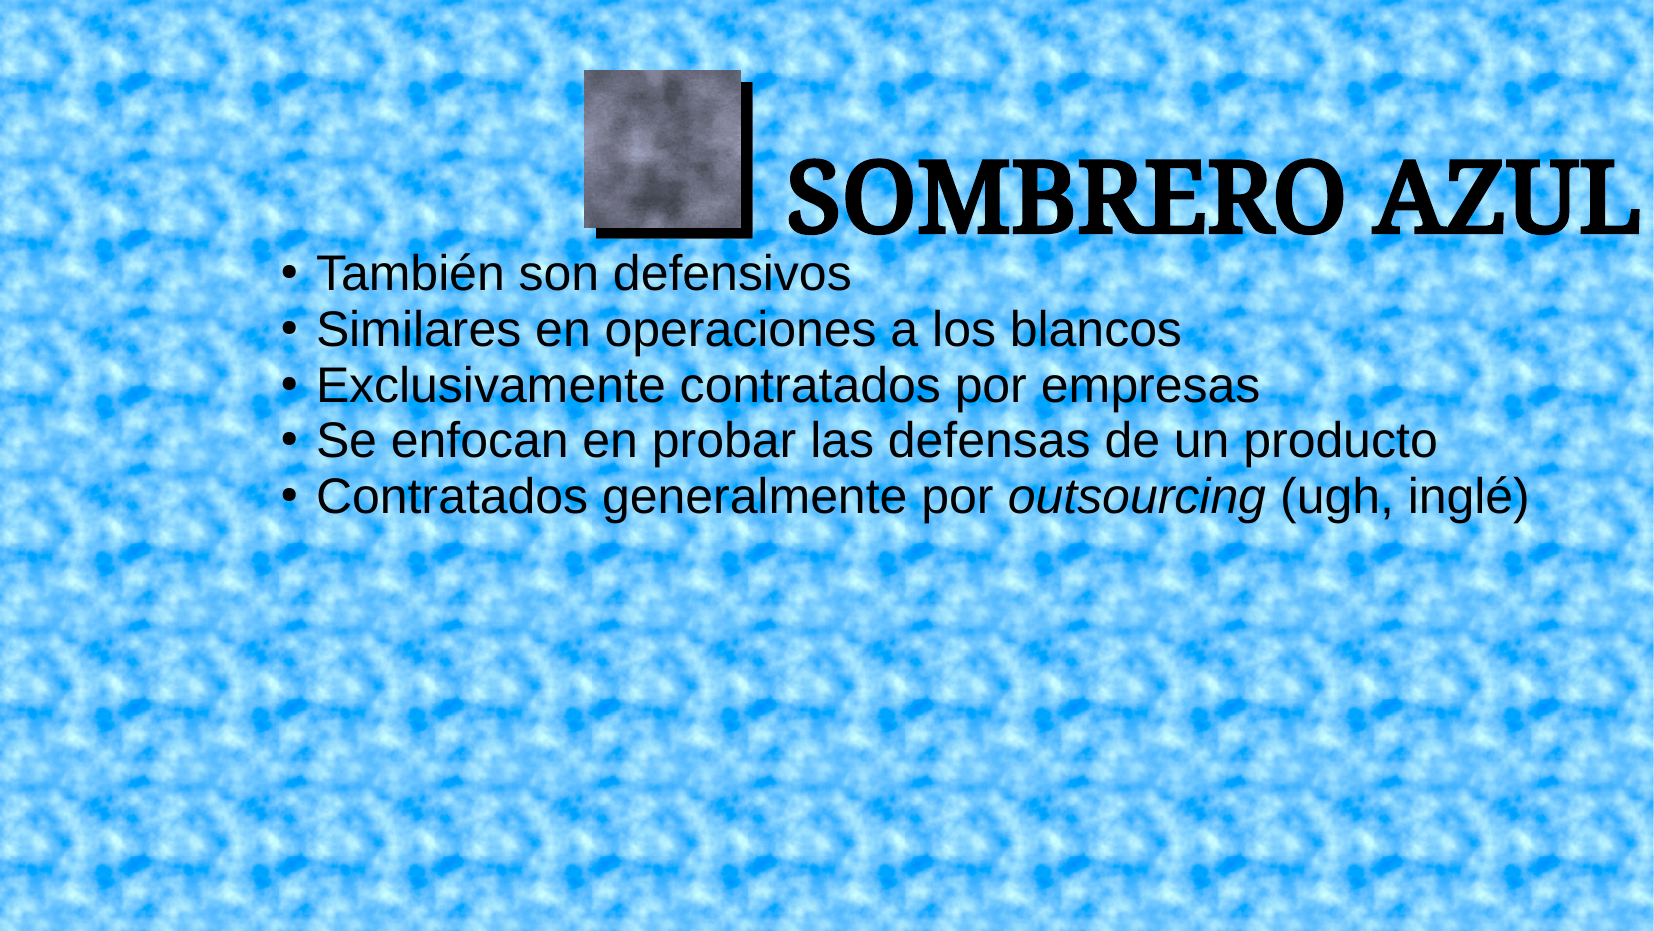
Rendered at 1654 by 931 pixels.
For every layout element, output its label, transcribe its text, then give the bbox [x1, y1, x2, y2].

text_box SOMBRERO AZUL [771, 118, 1654, 270]
text_box También son defensivos Similares en operaciones a los blancos Exclusivamente contratados por empresas Se enfocan en probar las defensas de un producto Contratados generalmente por outsourcing (ugh, inglé) [265, 237, 1546, 532]
picture [0, 0, 1654, 931]
